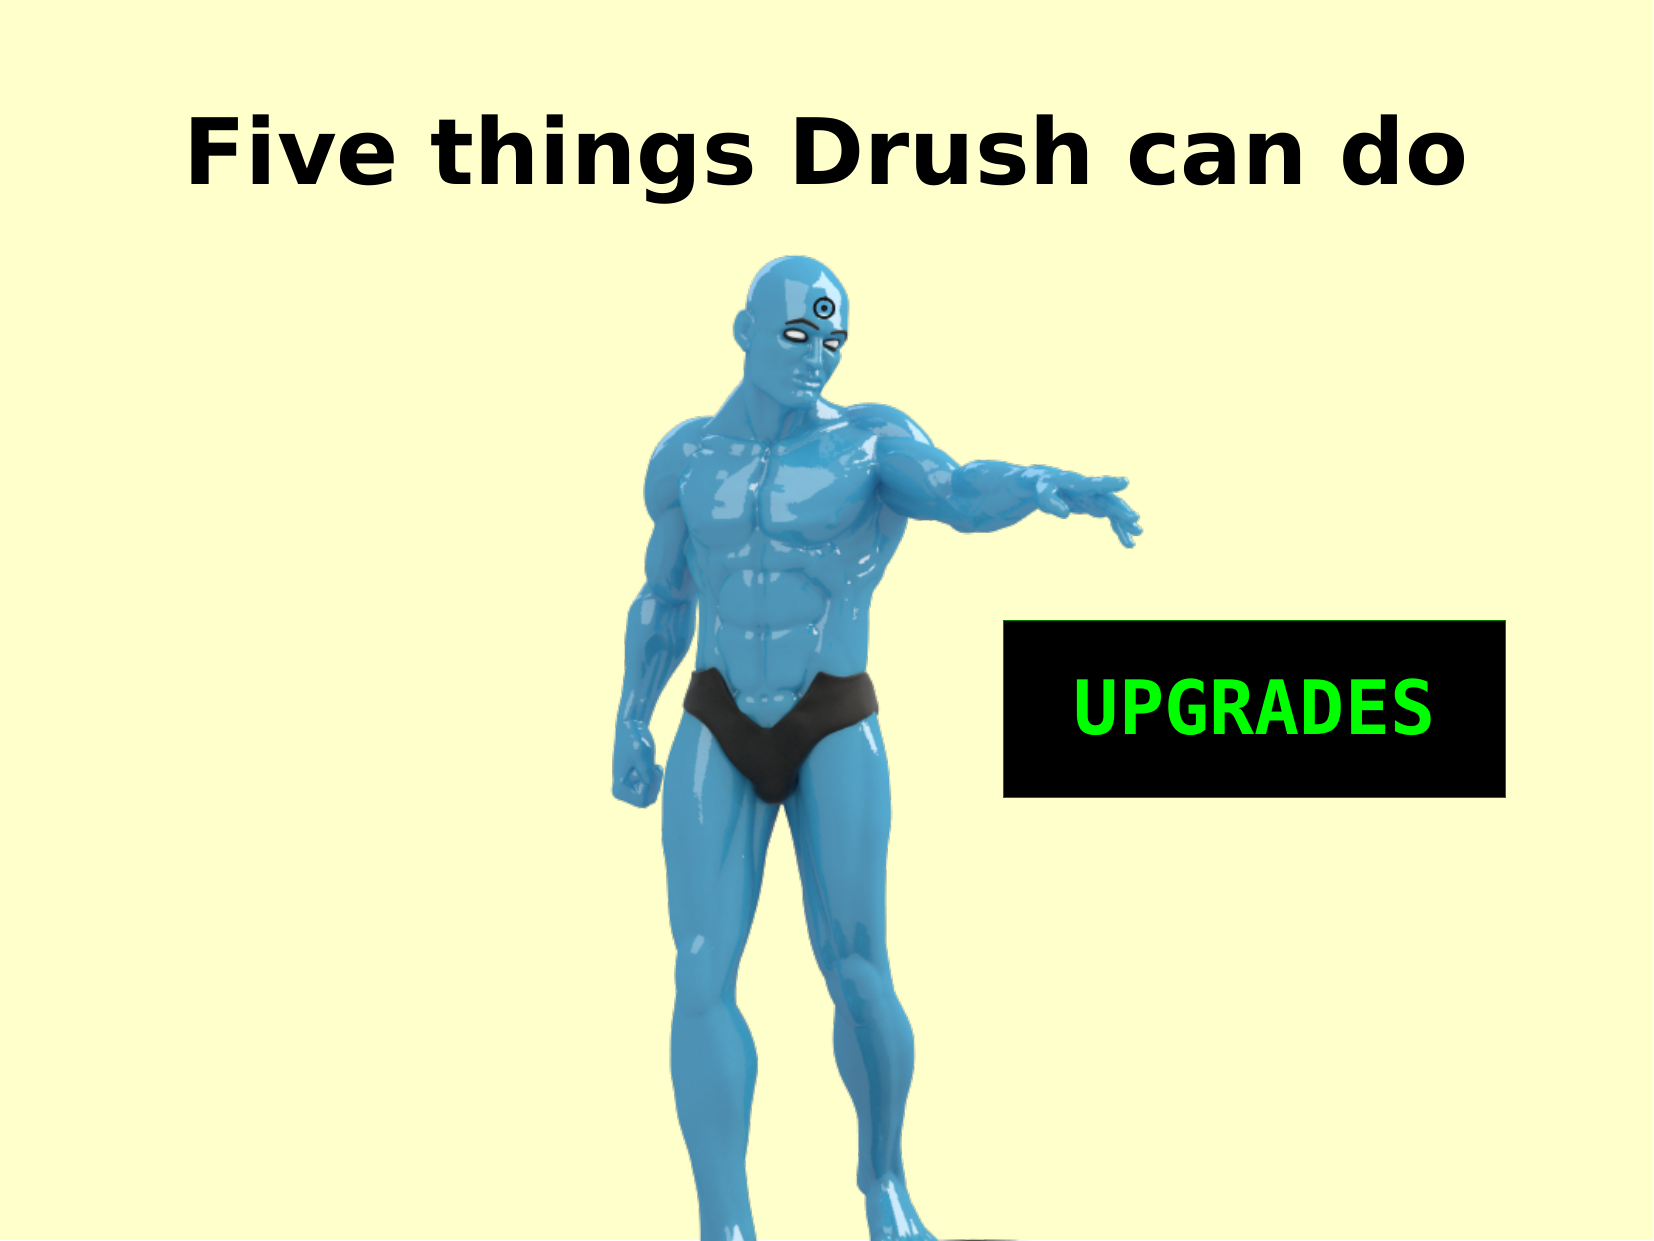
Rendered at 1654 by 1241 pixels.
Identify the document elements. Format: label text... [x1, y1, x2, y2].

title Five things Drush can do [82, 49, 1571, 236]
text_box UPGRADES [1003, 620, 1506, 798]
picture [79, 236, 1654, 1241]
